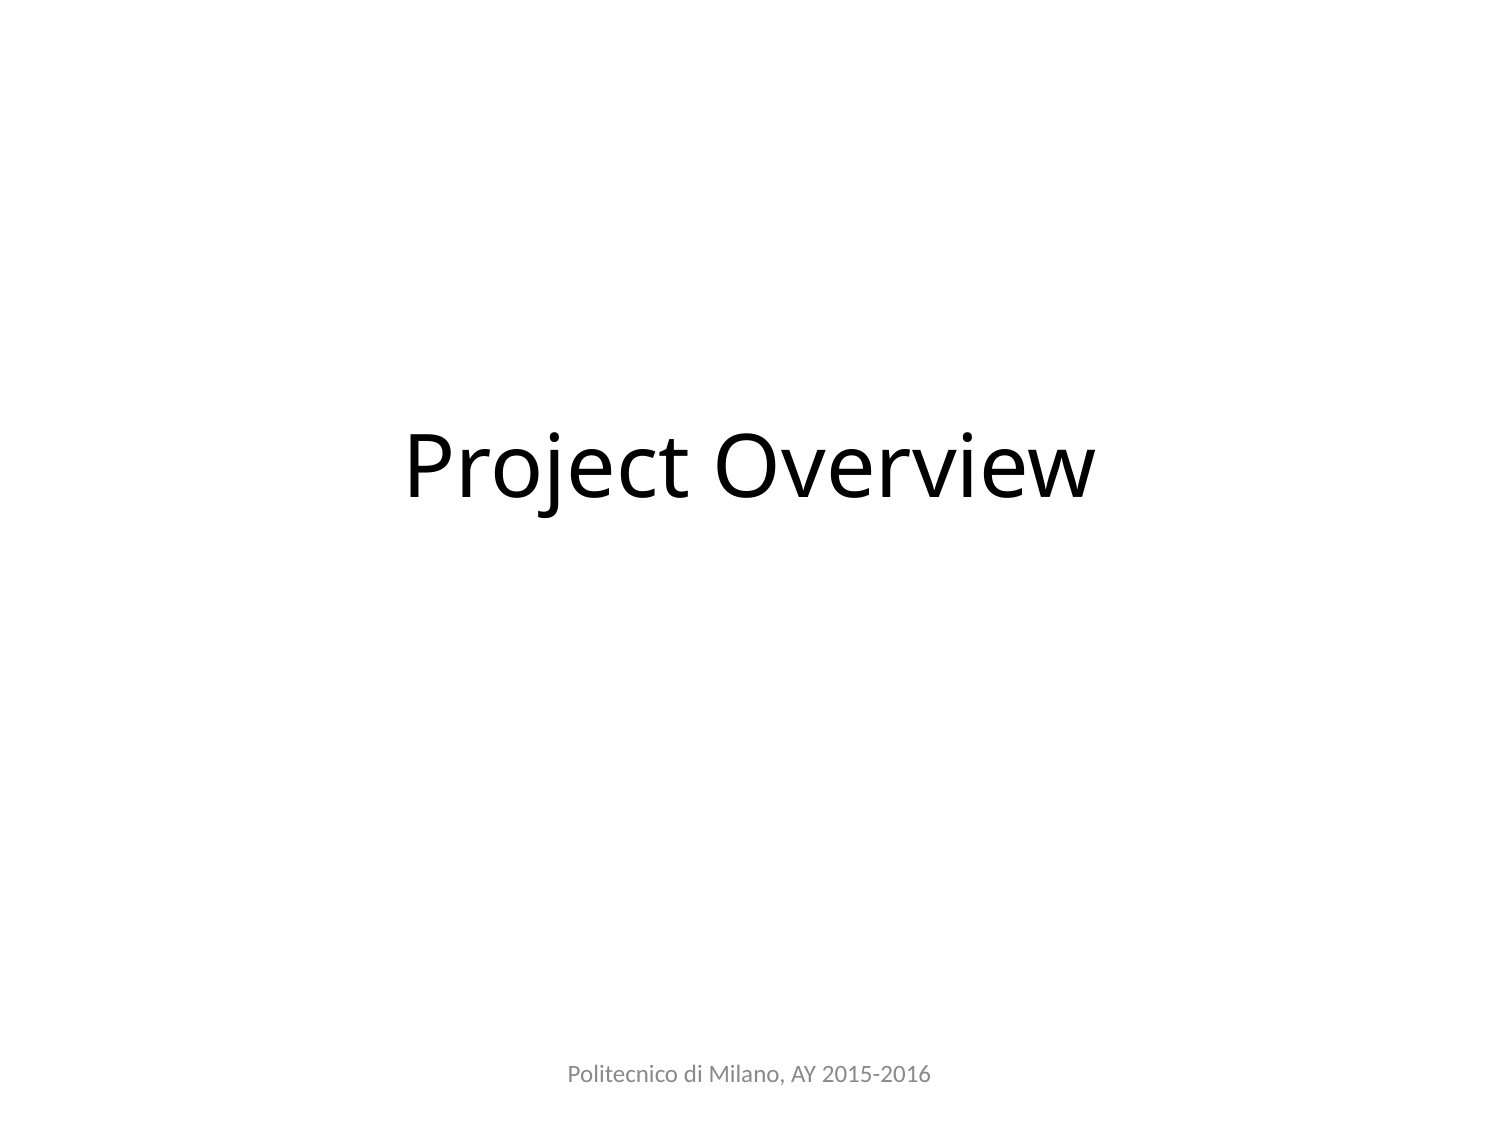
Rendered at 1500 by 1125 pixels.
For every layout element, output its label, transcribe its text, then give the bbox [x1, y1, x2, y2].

title Project Overview [103, 412, 1397, 631]
text_box Politecnico di Milano, AY 2015-2016 [496, 1042, 1004, 1103]
